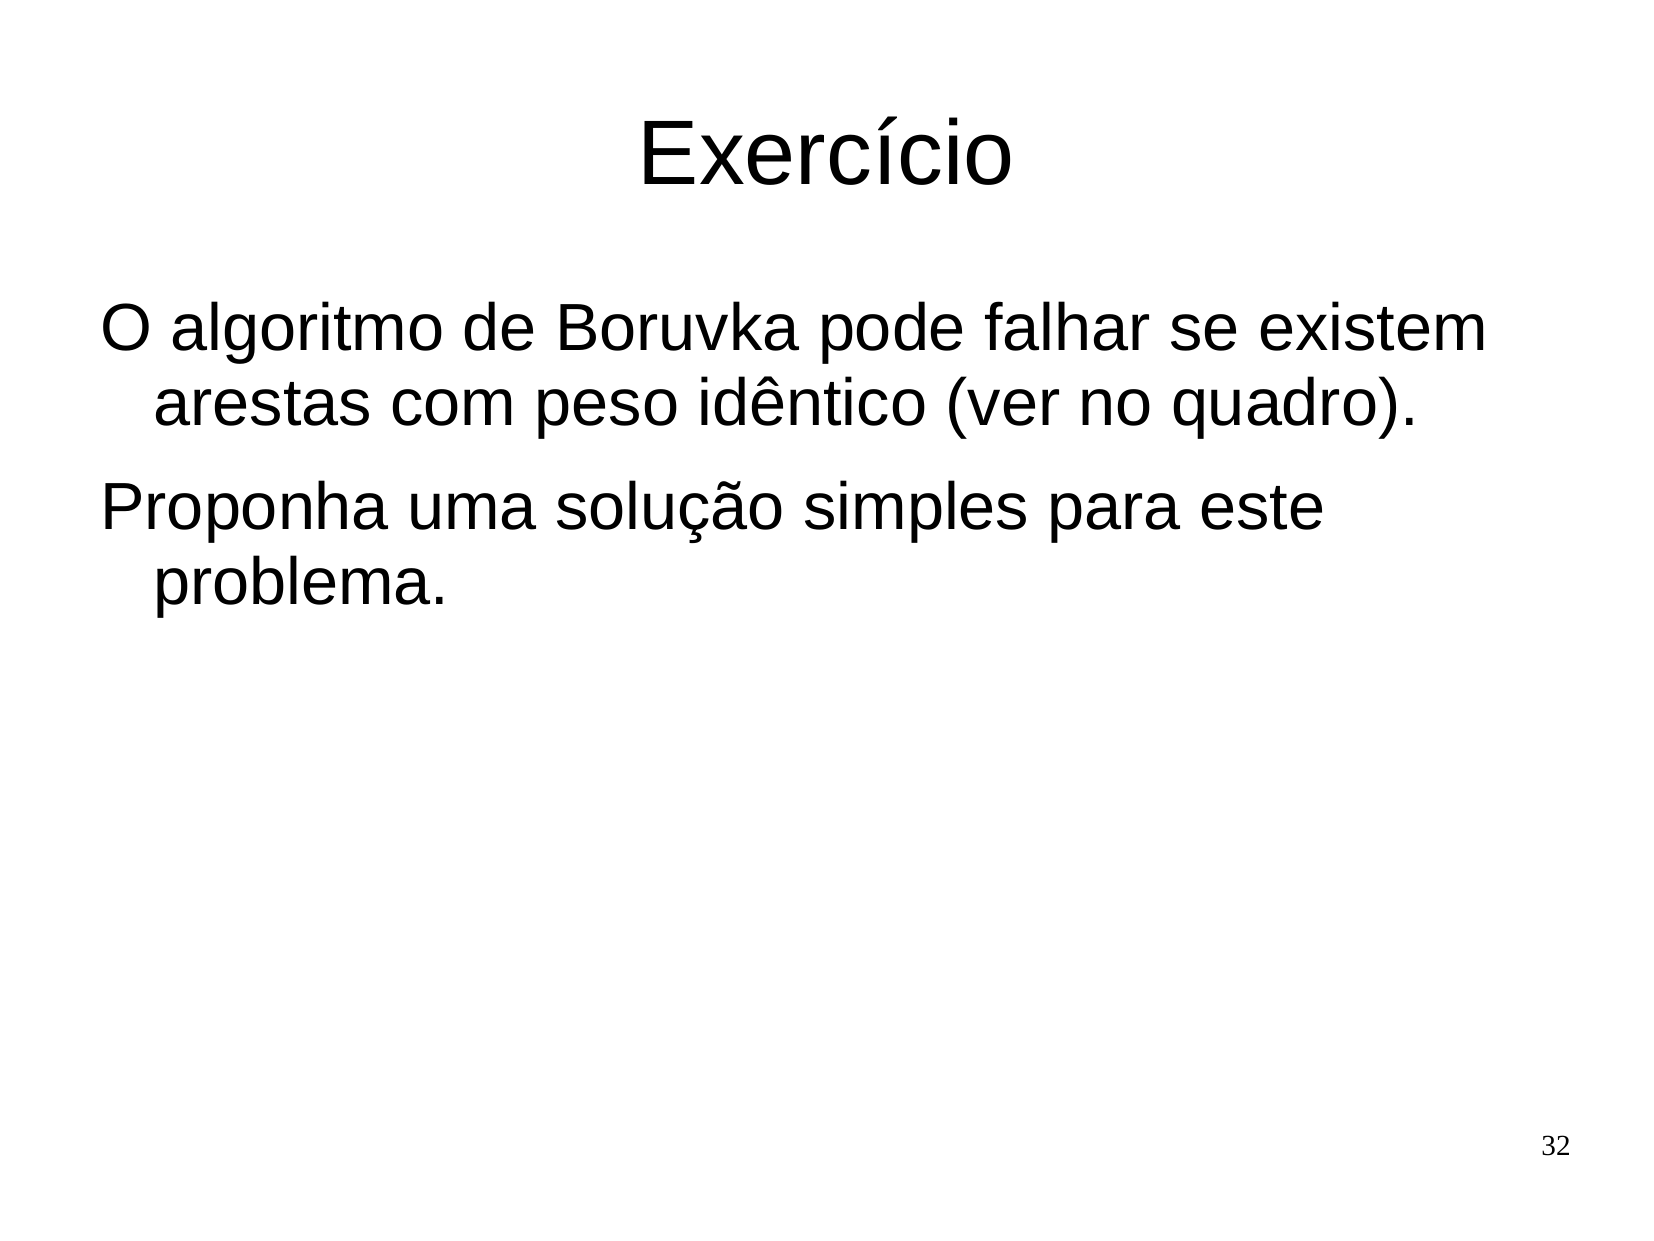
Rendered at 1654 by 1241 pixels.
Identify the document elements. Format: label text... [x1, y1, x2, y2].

title Exercício [82, 56, 1571, 250]
list O algoritmo de Boruvka pode falhar se existem arestas com peso idêntico (ver no quadro). Proponha uma solução simples para este problema. [82, 290, 1571, 1094]
